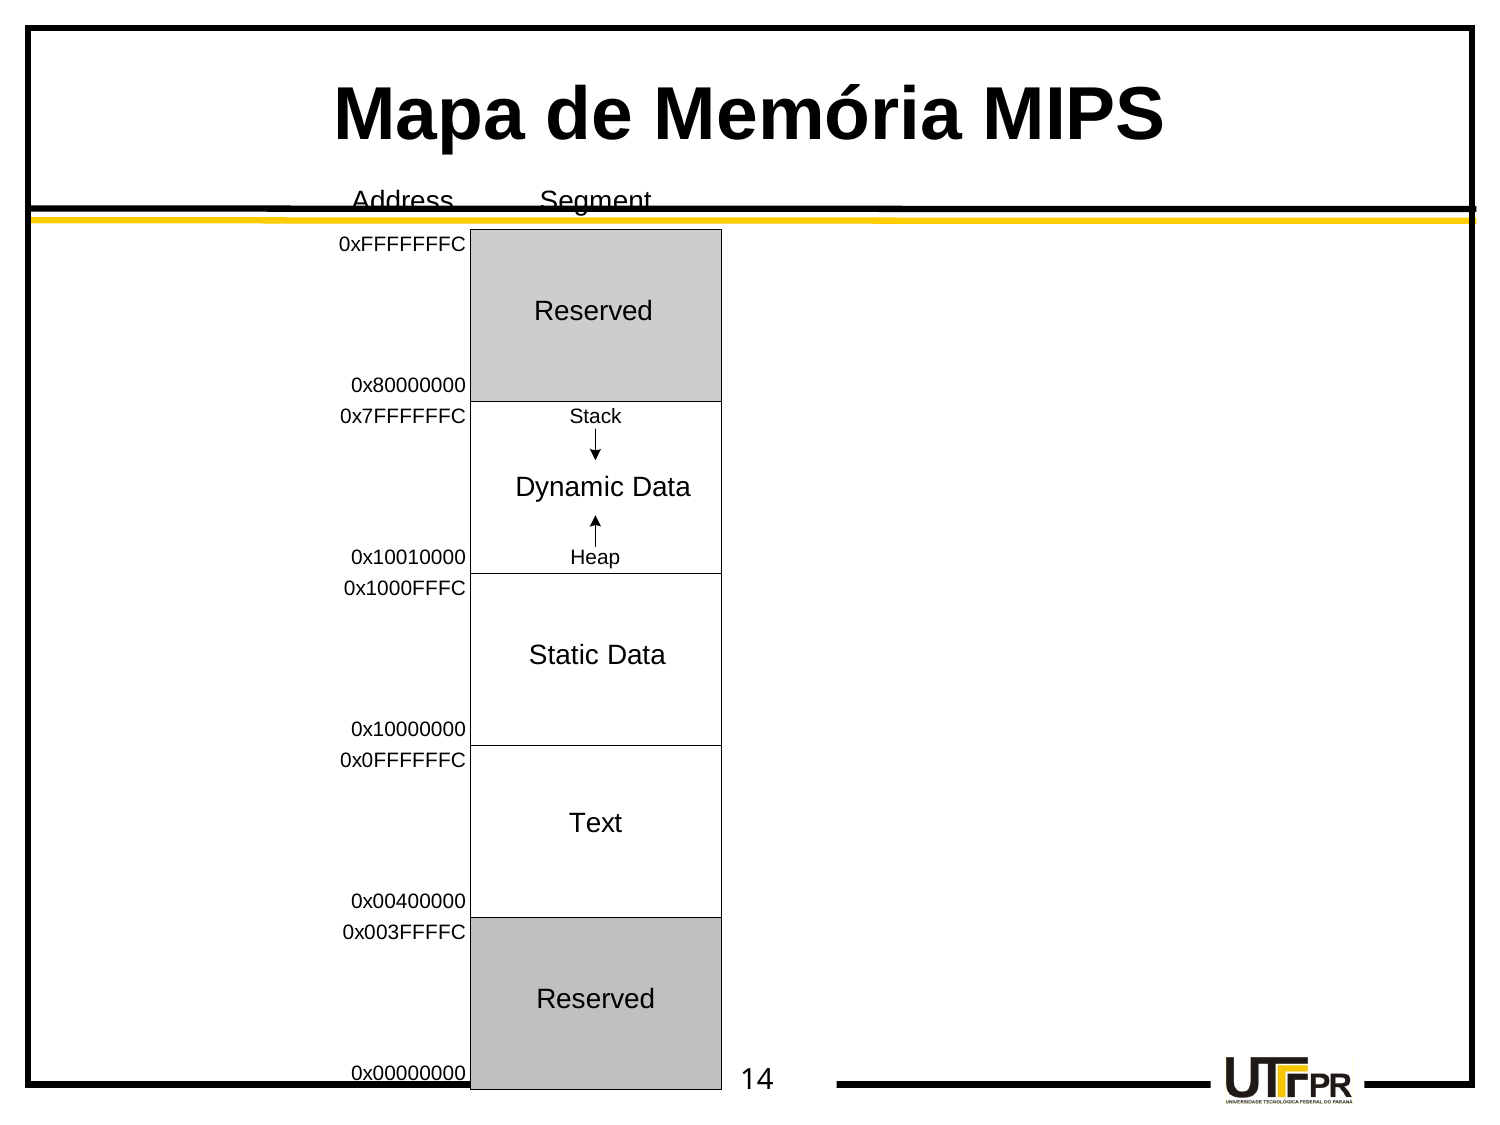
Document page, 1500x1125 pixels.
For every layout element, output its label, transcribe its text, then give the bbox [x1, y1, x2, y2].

picture [1225, 1057, 1353, 1104]
title Mapa de Memória MIPS [0, 60, 1500, 167]
chart [310, 174, 726, 1101]
